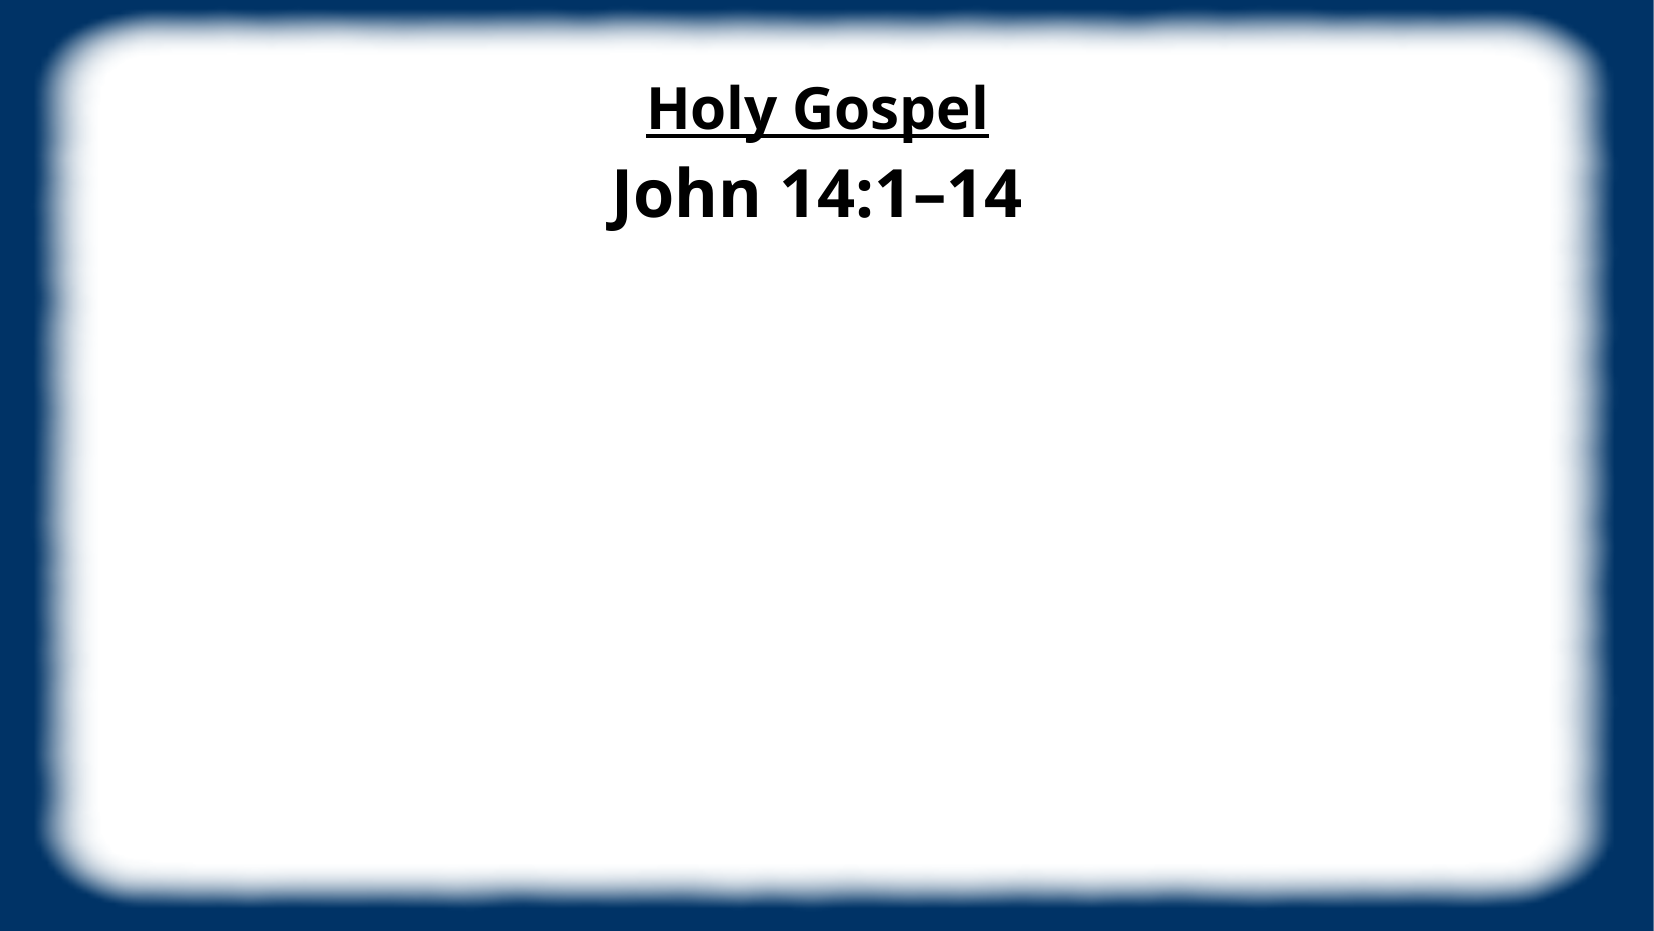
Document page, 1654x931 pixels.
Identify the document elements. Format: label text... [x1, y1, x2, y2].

text_box Holy Gospel John 14:1–14 [105, 60, 1531, 241]
picture [0, 0, 1654, 931]
